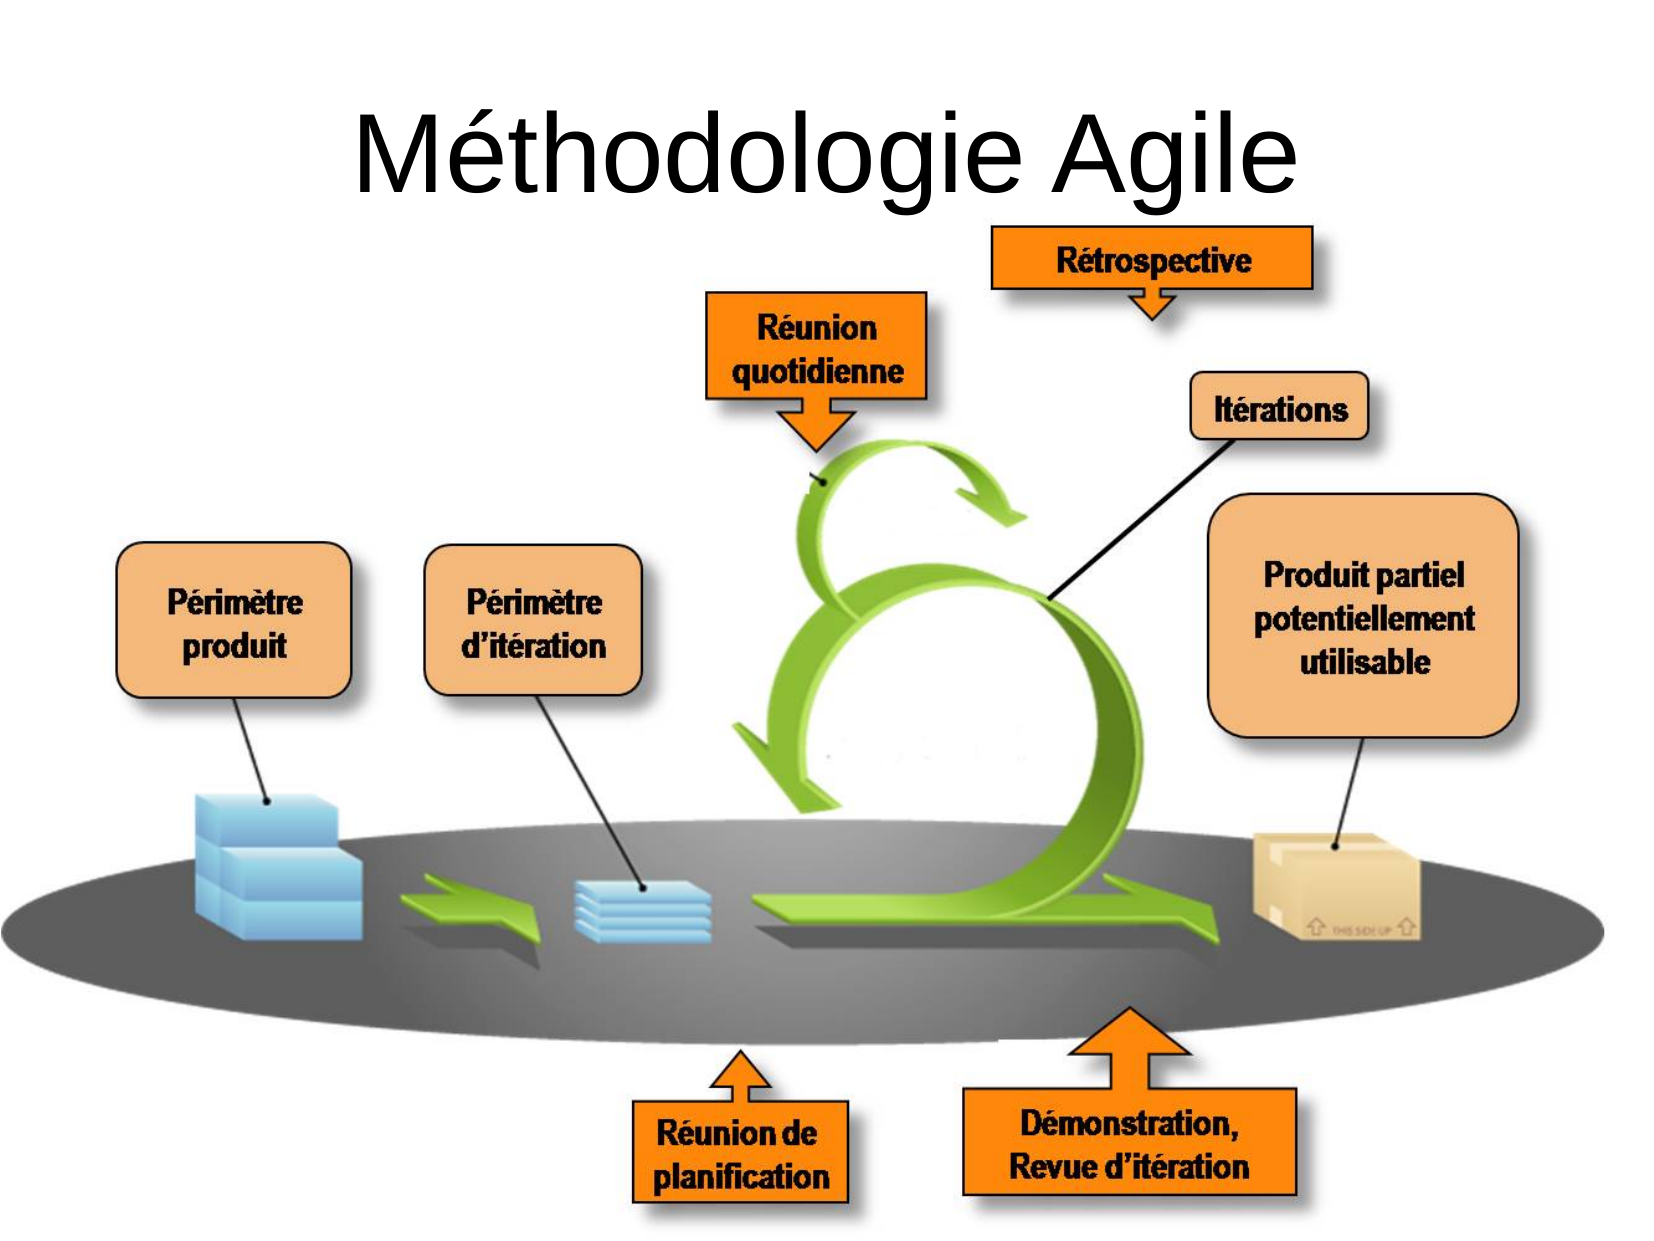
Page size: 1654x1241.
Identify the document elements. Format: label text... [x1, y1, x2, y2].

title Méthodologie Agile [82, 49, 1571, 218]
picture [0, 218, 1654, 1241]
